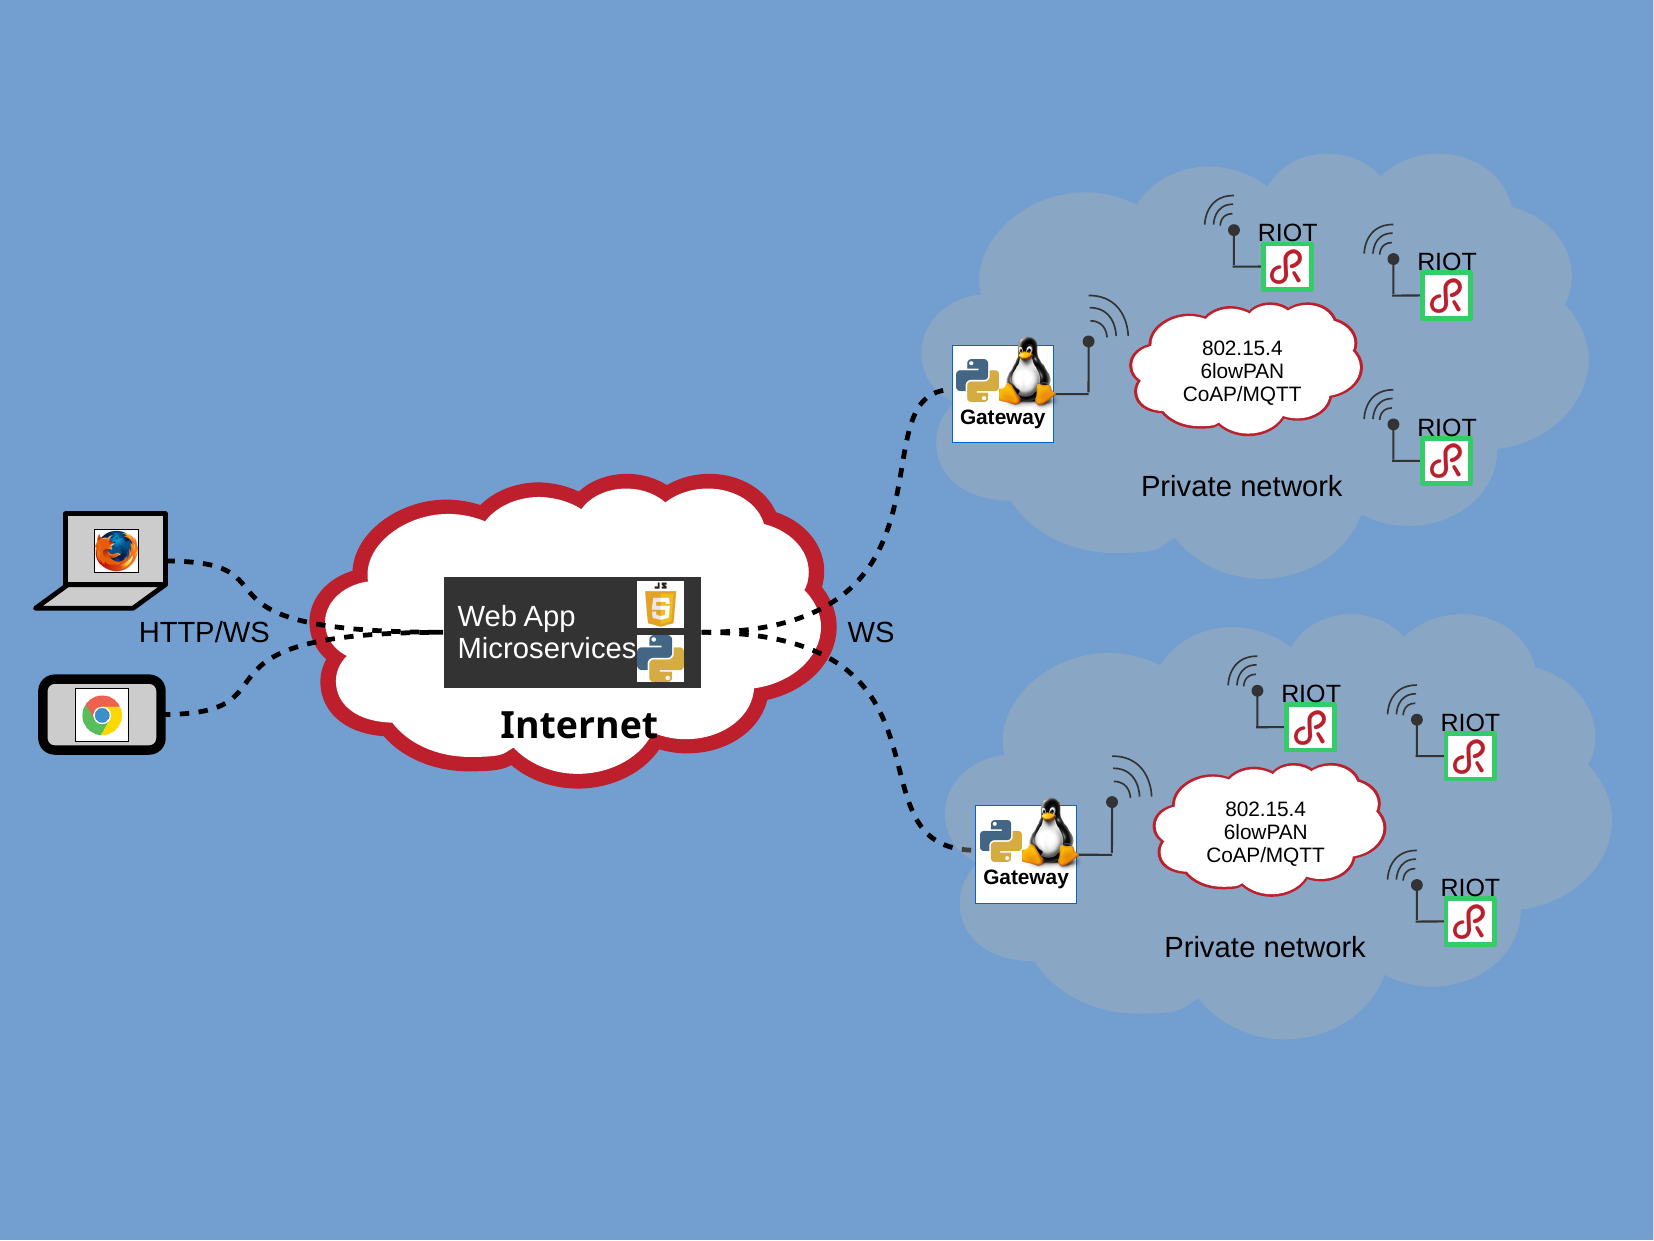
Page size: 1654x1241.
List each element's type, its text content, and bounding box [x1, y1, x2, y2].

text_box HTTP/WS [124, 608, 286, 656]
text_box Gateway [975, 805, 1077, 904]
text_box [944, 614, 1613, 1040]
picture [1452, 744, 1488, 774]
picture [1429, 449, 1465, 478]
text_box [921, 153, 1589, 579]
text_box 802.15.4 6lowPAN CoAP/MQTT [1191, 789, 1357, 910]
picture [980, 797, 1084, 873]
text_box Private network [1149, 923, 1438, 980]
picture [1452, 910, 1488, 939]
picture [94, 529, 139, 573]
text_box RIOT [1402, 405, 1492, 449]
picture [956, 336, 1061, 412]
text_box [324, 489, 822, 756]
text_box Internet [485, 691, 668, 748]
text_box RIOT [1266, 672, 1356, 715]
text_box RIOT [1402, 240, 1492, 284]
text_box RIOT [1425, 701, 1516, 744]
text_box [515, 748, 641, 773]
text_box RIOT [1243, 211, 1333, 255]
picture [637, 581, 684, 628]
text_box RIOT [1425, 866, 1516, 910]
picture [1269, 255, 1305, 284]
text_box [35, 513, 166, 609]
picture [1429, 284, 1465, 313]
text_box WS [832, 608, 910, 656]
text_box Private network [1126, 462, 1414, 520]
text_box Web App Microservices [443, 576, 702, 689]
picture [637, 635, 684, 682]
text_box 802.15.4 6lowPAN CoAP/MQTT [1168, 329, 1334, 449]
picture [1293, 715, 1329, 745]
text_box [42, 679, 162, 751]
picture [75, 688, 129, 742]
text_box Gateway [952, 345, 1054, 443]
